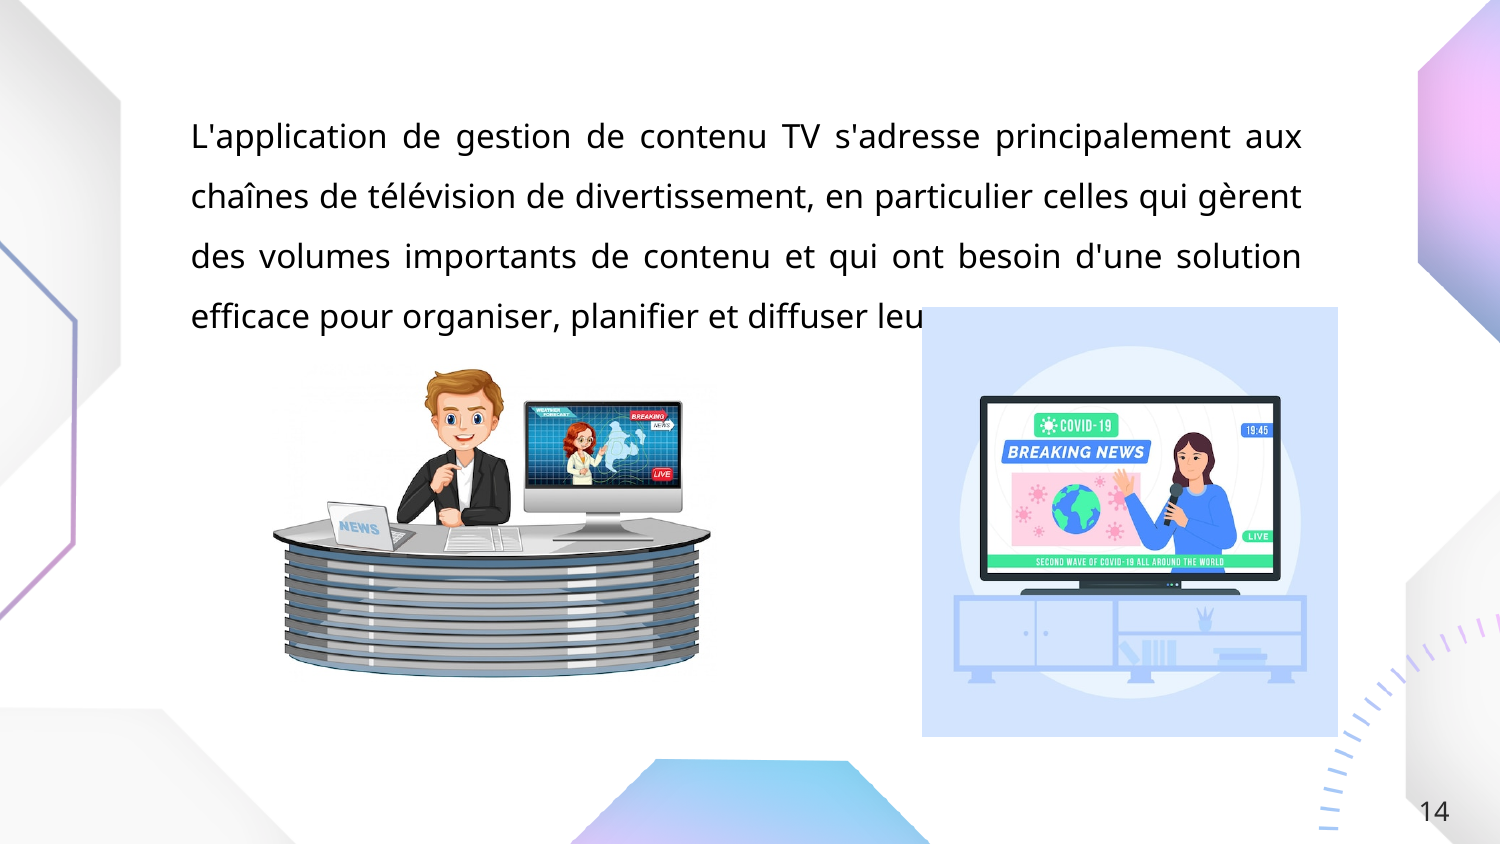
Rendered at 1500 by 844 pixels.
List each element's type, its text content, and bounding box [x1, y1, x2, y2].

picture [922, 307, 1338, 737]
text_box L'application de gestion de contenu TV s'adresse principalement aux chaînes de télévision de divertissement, en particulier celles qui gèrent des volumes importants de contenu et qui ont besoin d'une solution efficace pour organiser, planifier et diffuser leurs programmes. [175, 87, 1325, 338]
picture [266, 364, 717, 682]
slide_number 14 [1403, 779, 1494, 844]
